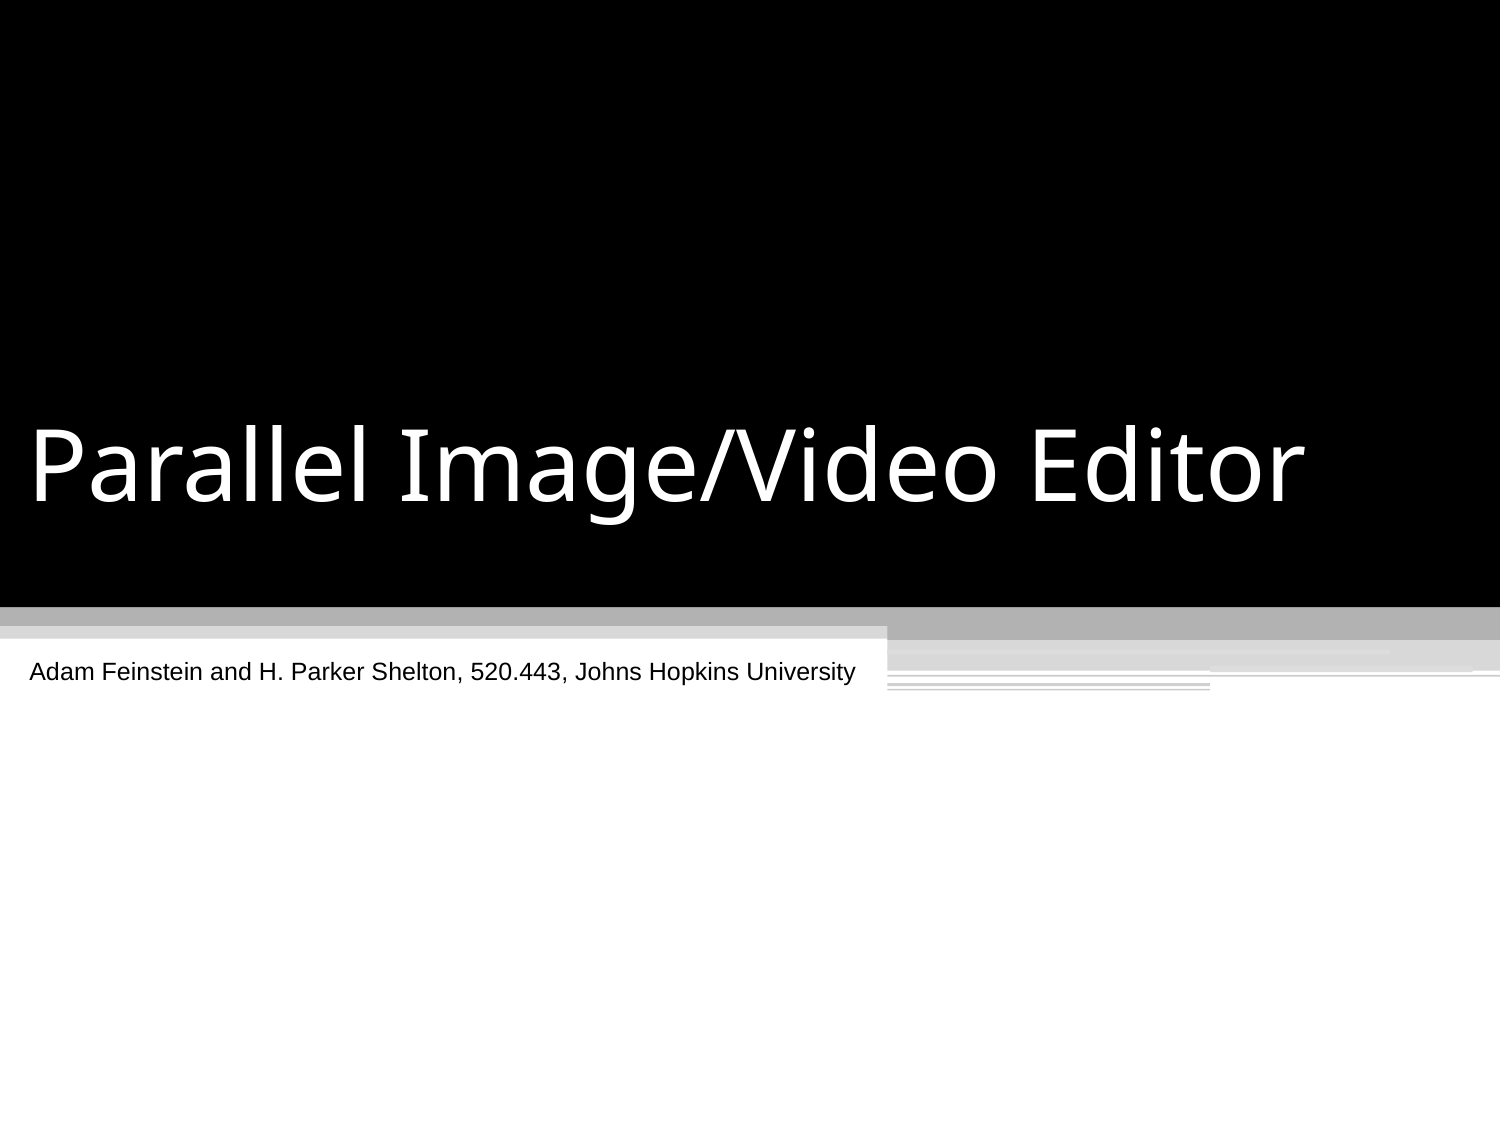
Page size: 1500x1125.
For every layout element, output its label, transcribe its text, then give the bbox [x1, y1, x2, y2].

text_box Adam Feinstein and H. Parker Shelton, 520.443, Johns Hopkins University [0, 649, 888, 693]
title Parallel Image/Video Editor [12, 387, 1400, 591]
